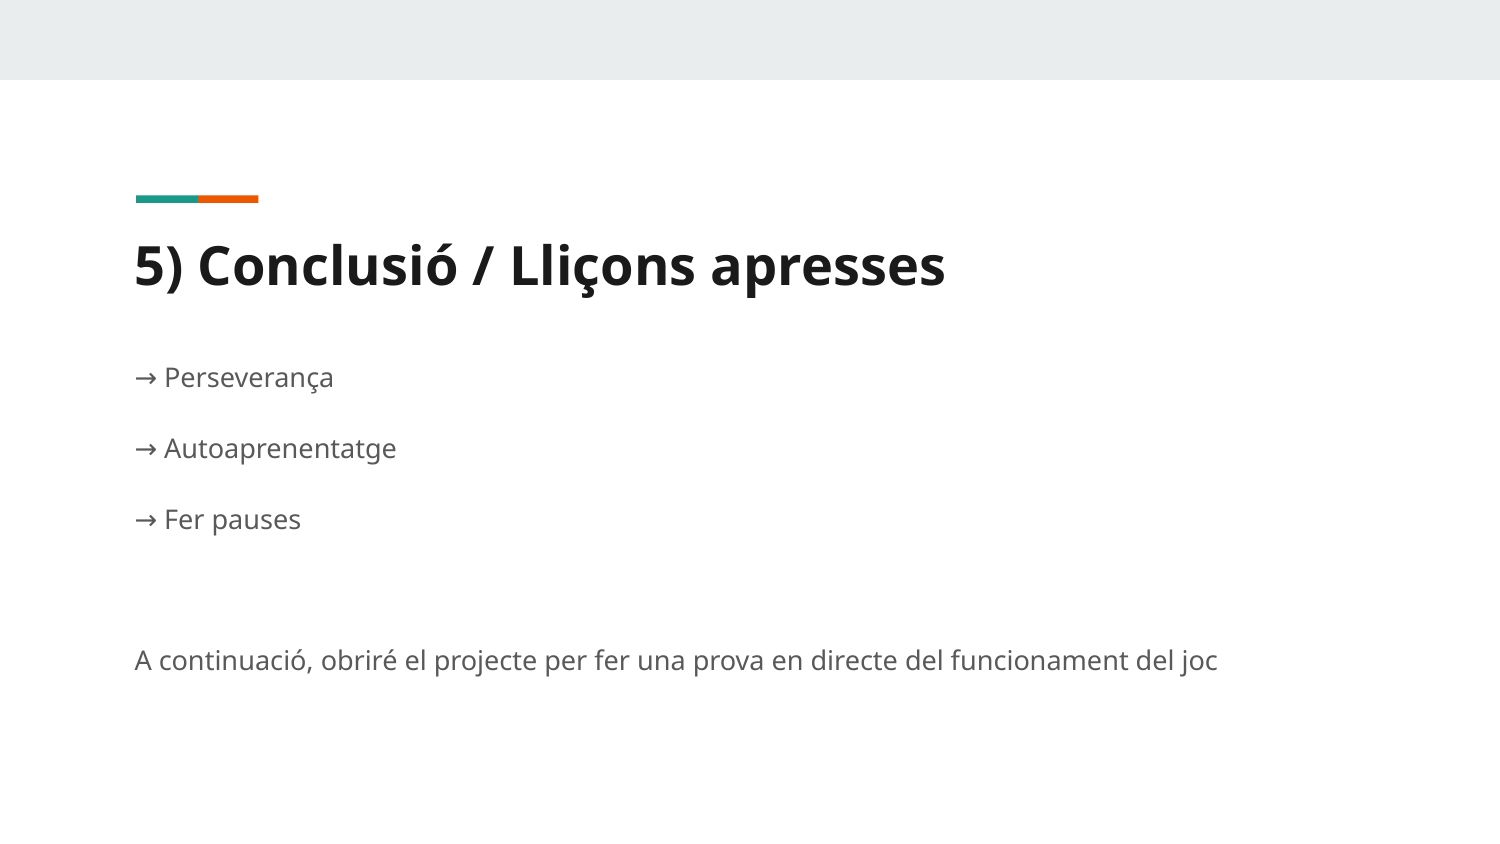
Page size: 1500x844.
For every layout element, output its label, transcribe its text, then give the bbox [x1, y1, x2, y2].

title 5) Conclusió / Lliçons apresses [119, 216, 1381, 305]
list → Perseverança → Autoaprenentatge → Fer pauses A continuació, obriré el projecte per fer una prova en directe del funcionament del joc [119, 341, 1381, 712]
